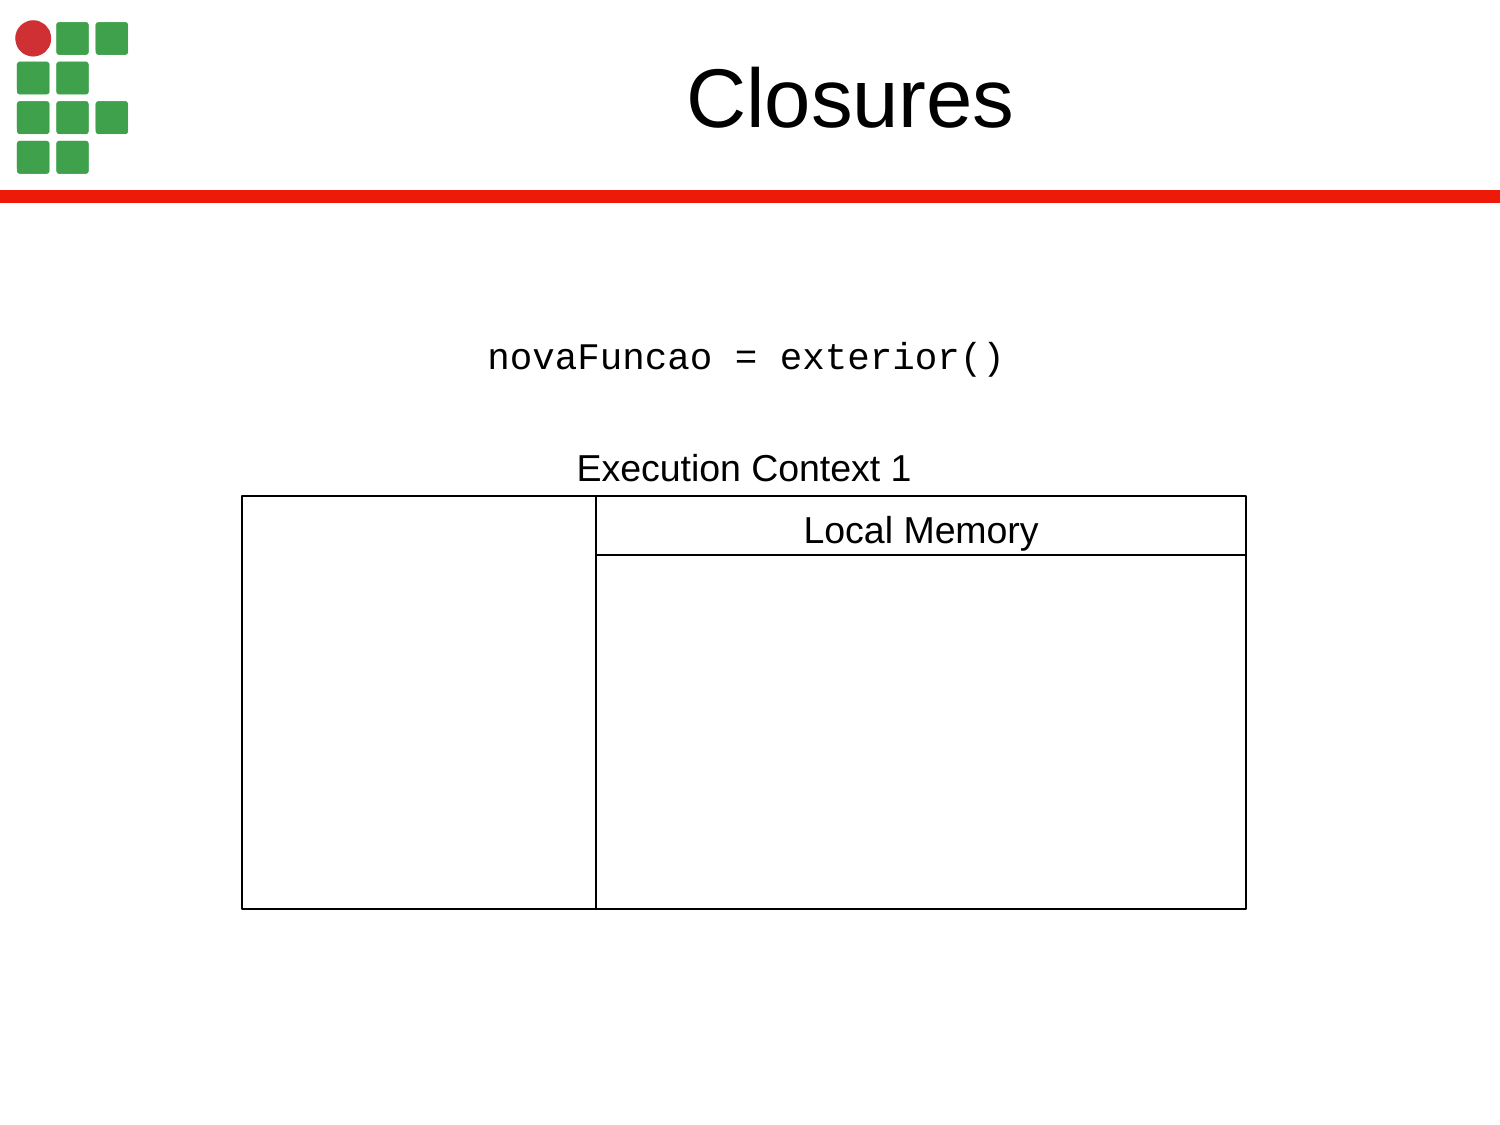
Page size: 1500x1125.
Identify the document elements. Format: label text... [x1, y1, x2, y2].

text_box Execution Context 1 [242, 437, 1247, 495]
text_box Local Memory [596, 498, 1245, 559]
title Closures [230, 0, 1471, 202]
picture [14, 16, 130, 178]
text_box novaFuncao = exterior() [472, 324, 1034, 385]
